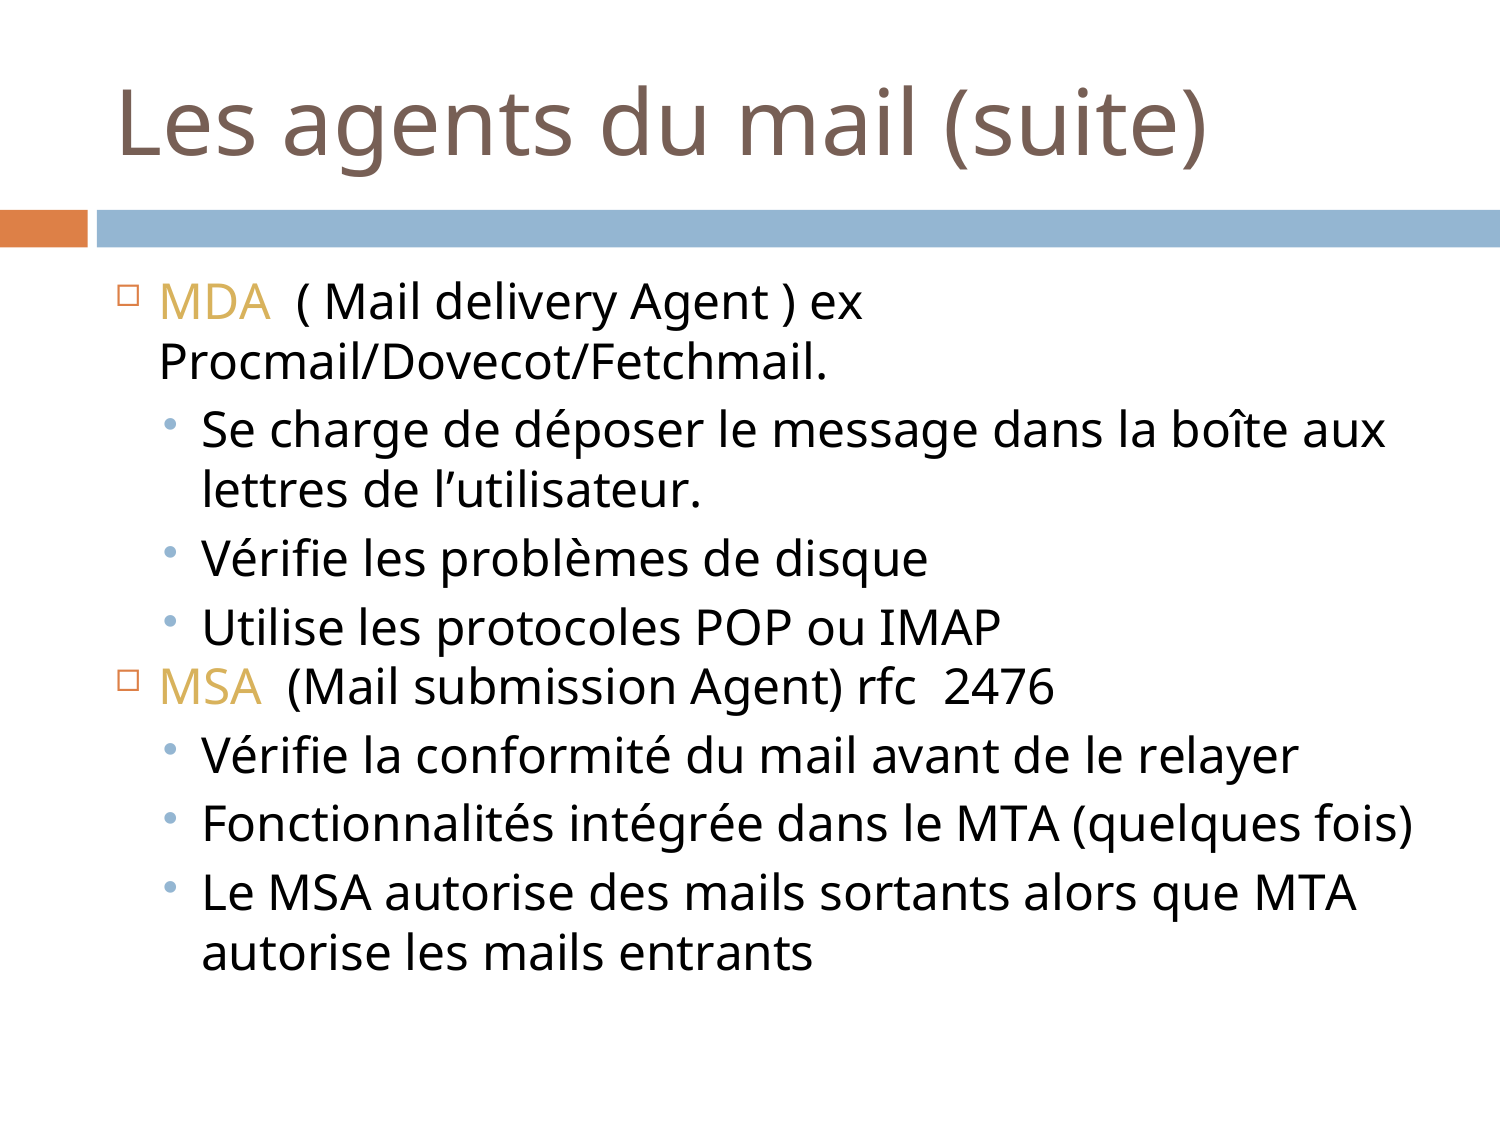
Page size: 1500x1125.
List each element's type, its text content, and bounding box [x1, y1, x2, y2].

list MDA ( Mail delivery Agent ) ex Procmail/Dovecot/Fetchmail. Se charge de déposer le message dans la boîte aux lettres de l’utilisateur. Vérifie les problèmes de disque Utilise les protocoles POP ou IMAP MSA (Mail submission Agent) rfc 2476 Vérifie la conformité du mail avant de le relayer Fonctionnalités intégrée dans le MTA (quelques fois) Le MSA autorise des mails sortants alors que MTA autorise les mails entrants [100, 262, 1438, 1005]
title Les agents du mail (suite) [99, 37, 1438, 201]
